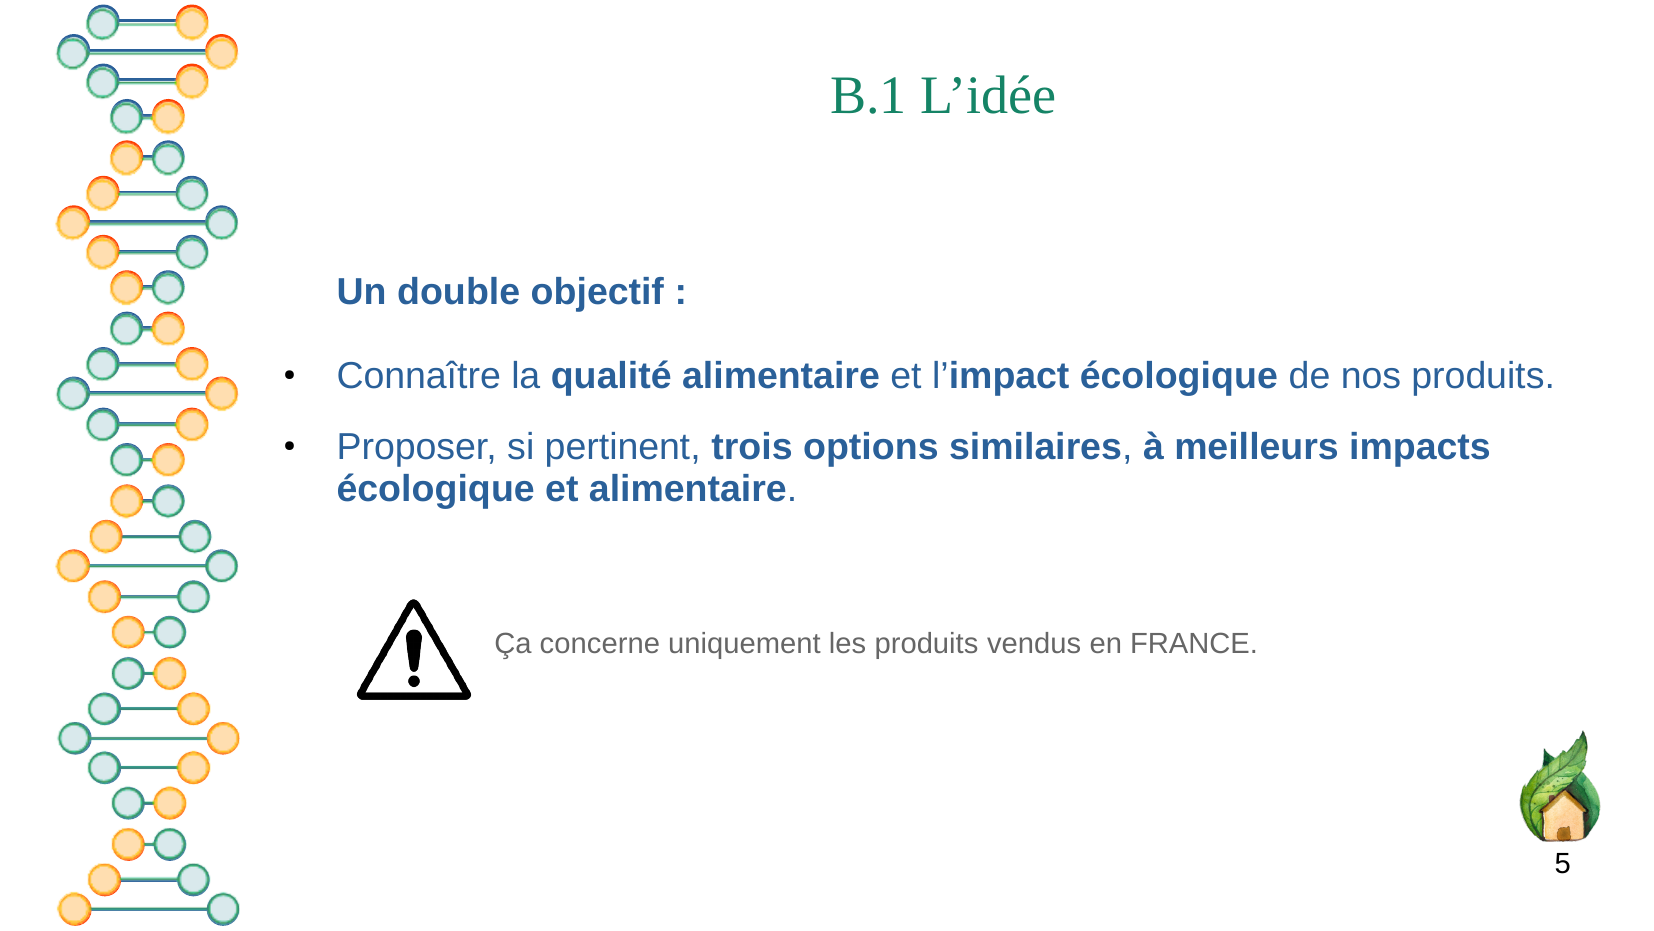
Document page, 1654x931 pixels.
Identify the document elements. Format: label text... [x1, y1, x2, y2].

list Un double objectif : Connaître la qualité alimentaire et l’impact écologique de nos produits. Proposer, si pertinent, trois options similaires, à meilleurs impacts écologique et alimentaire. [351, 206, 1595, 747]
text_box Ça concerne uniquement les produits vendus en FRANCE. [479, 620, 1506, 677]
title B.1 L’idée [351, 64, 1573, 172]
picture [0, 0, 351, 931]
picture [354, 590, 473, 709]
picture [1500, 726, 1619, 845]
